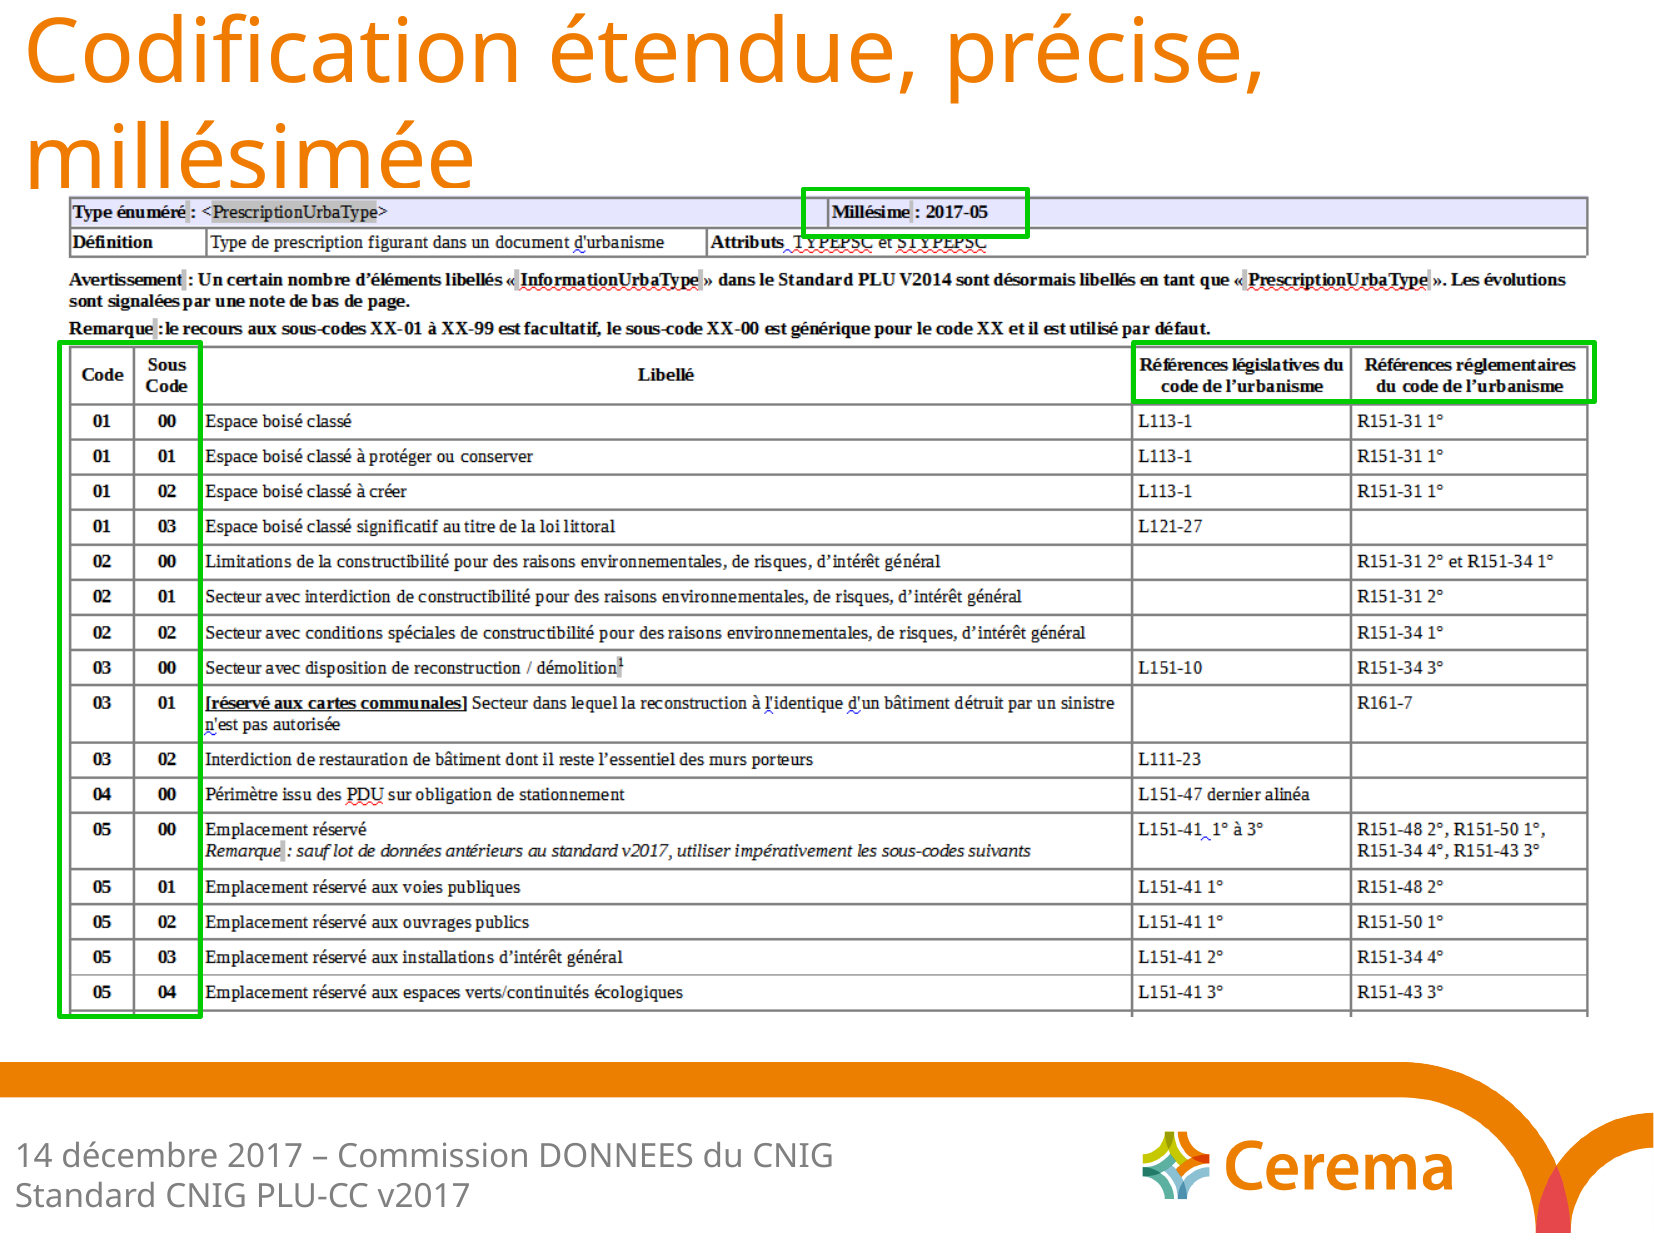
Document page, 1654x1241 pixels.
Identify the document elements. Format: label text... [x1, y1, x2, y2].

title Codification étendue, précise, millésimée [23, 23, 1642, 178]
text_box 14 décembre 2017 – Commission DONNEES du CNIG Standard CNIG PLU-CC v2017 [0, 1126, 1252, 1223]
picture [1136, 345, 1592, 399]
picture [59, 188, 1595, 1017]
picture [806, 191, 1025, 234]
picture [0, 1062, 1654, 1233]
picture [62, 345, 198, 1014]
